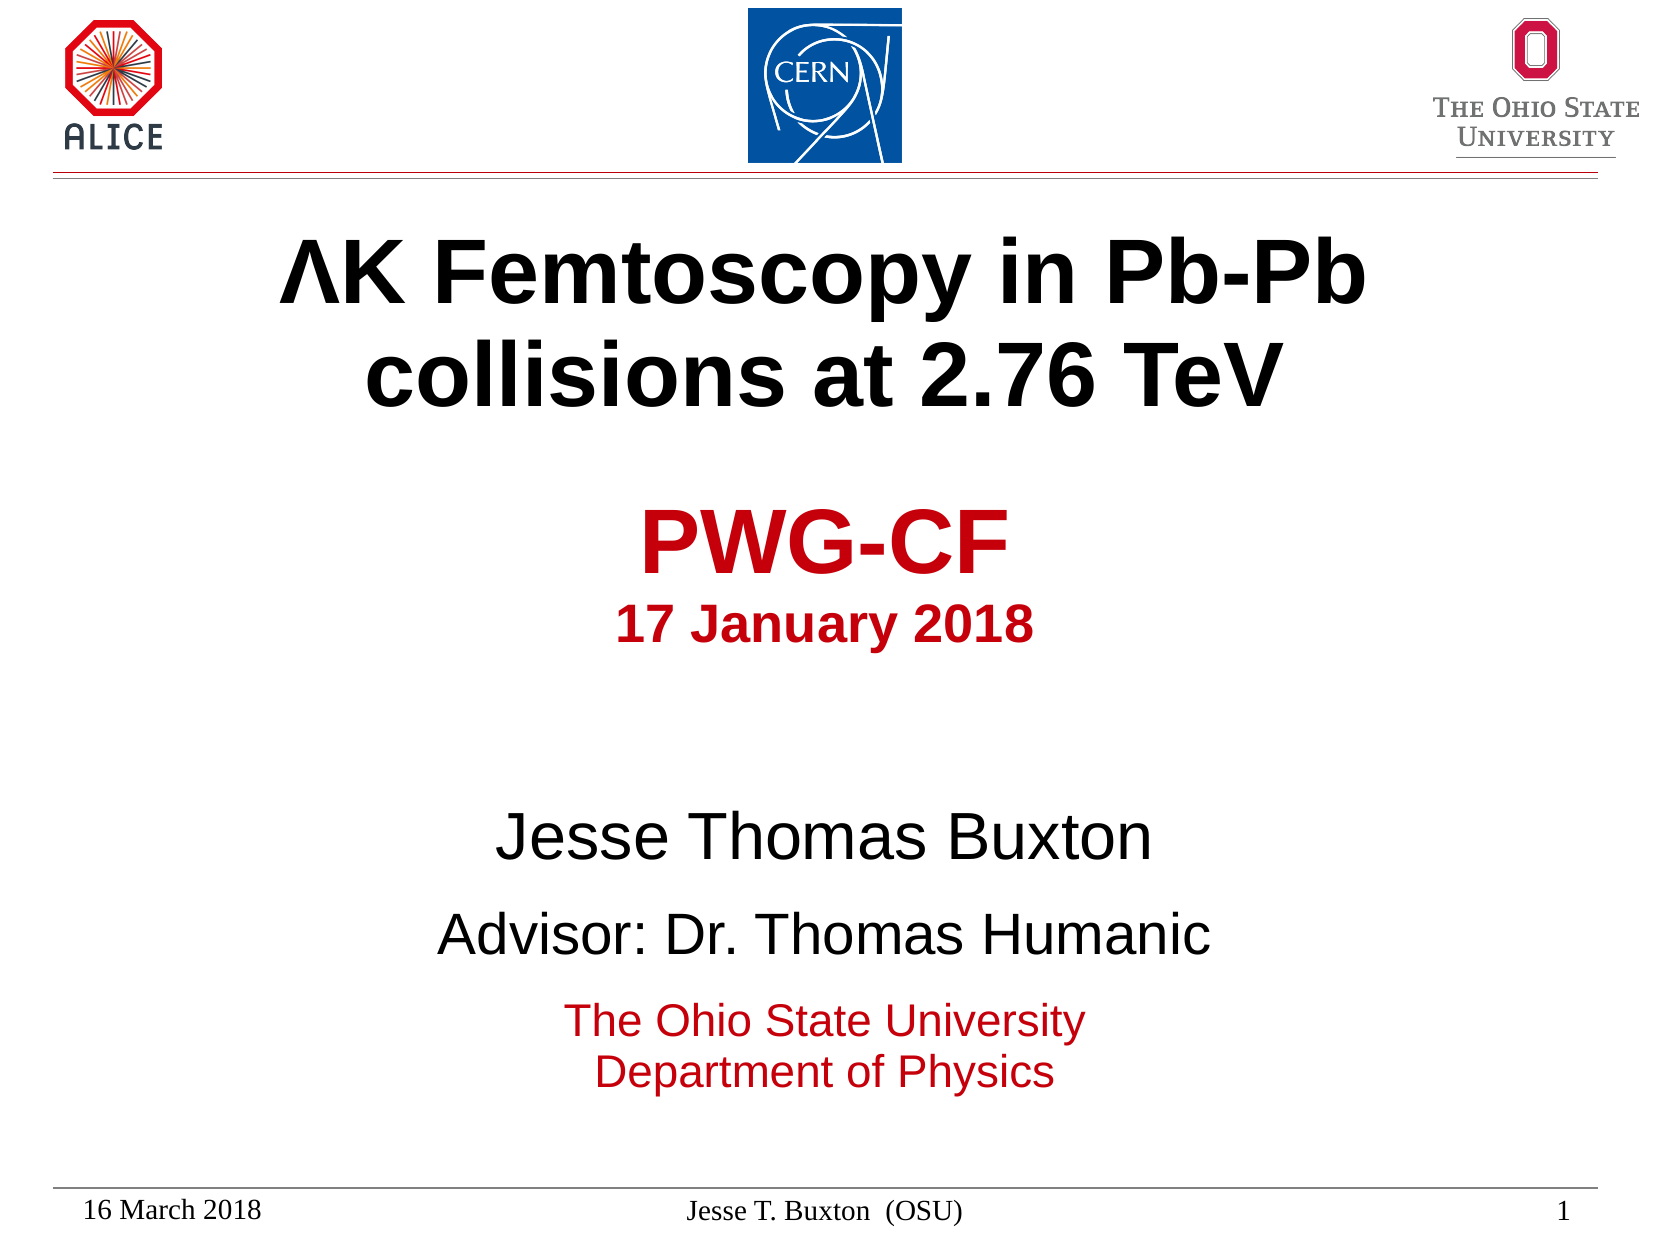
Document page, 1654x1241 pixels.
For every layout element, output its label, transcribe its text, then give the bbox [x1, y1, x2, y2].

title ΛK Femtoscopy in Pb-Pb collisions at 2.76 TeV PWG-CF 17 January 2018 [183, 184, 1467, 691]
picture [65, 20, 162, 150]
picture [1430, 5, 1642, 171]
subtitle Jesse Thomas Buxton Advisor: Dr. Thomas Humanic The Ohio State University Department of Physics [80, 761, 1570, 1135]
picture [748, 8, 902, 163]
